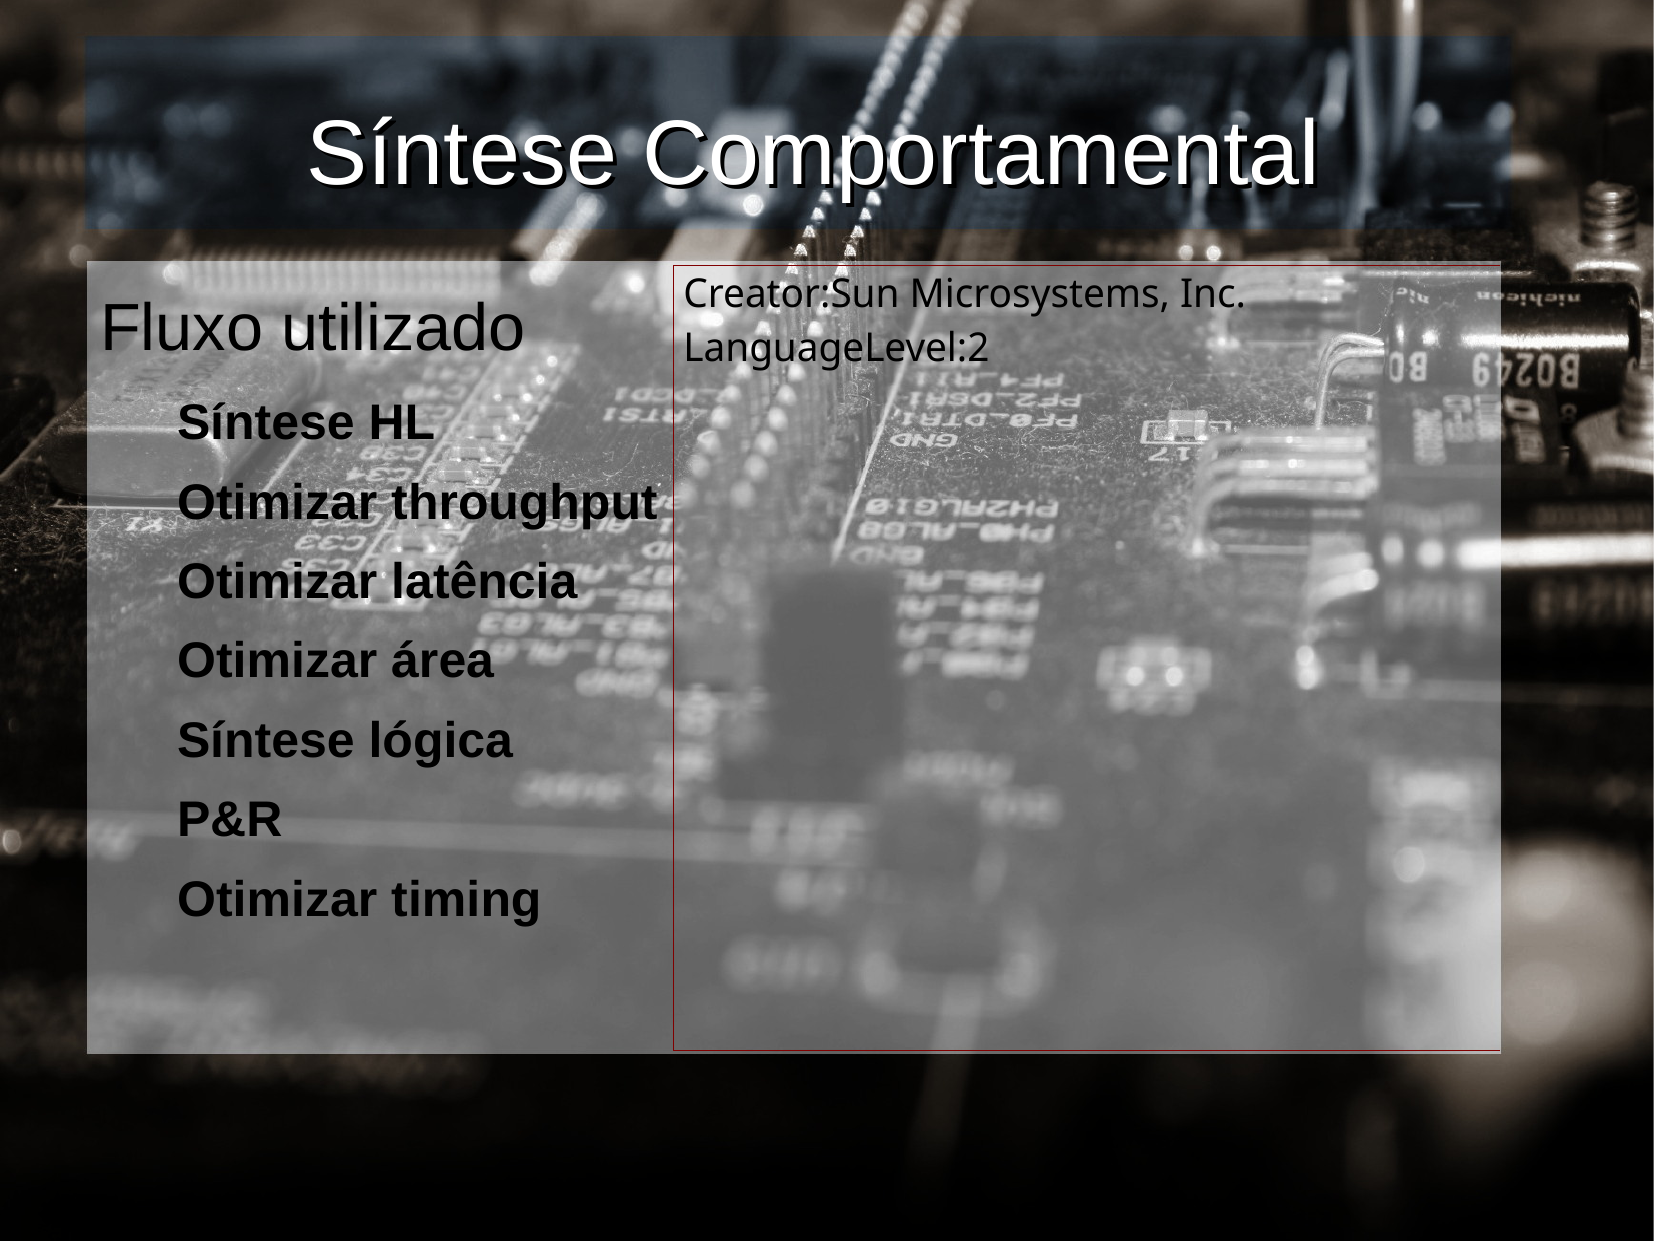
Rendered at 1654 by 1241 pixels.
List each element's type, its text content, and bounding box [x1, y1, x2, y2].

picture [0, 0, 1654, 1241]
list Fluxo utilizado Síntese HL Otimizar throughput Otimizar latência Otimizar área Síntese lógica P&R Otimizar timing [82, 290, 676, 1094]
title Síntese Comportamental [82, 56, 1571, 250]
